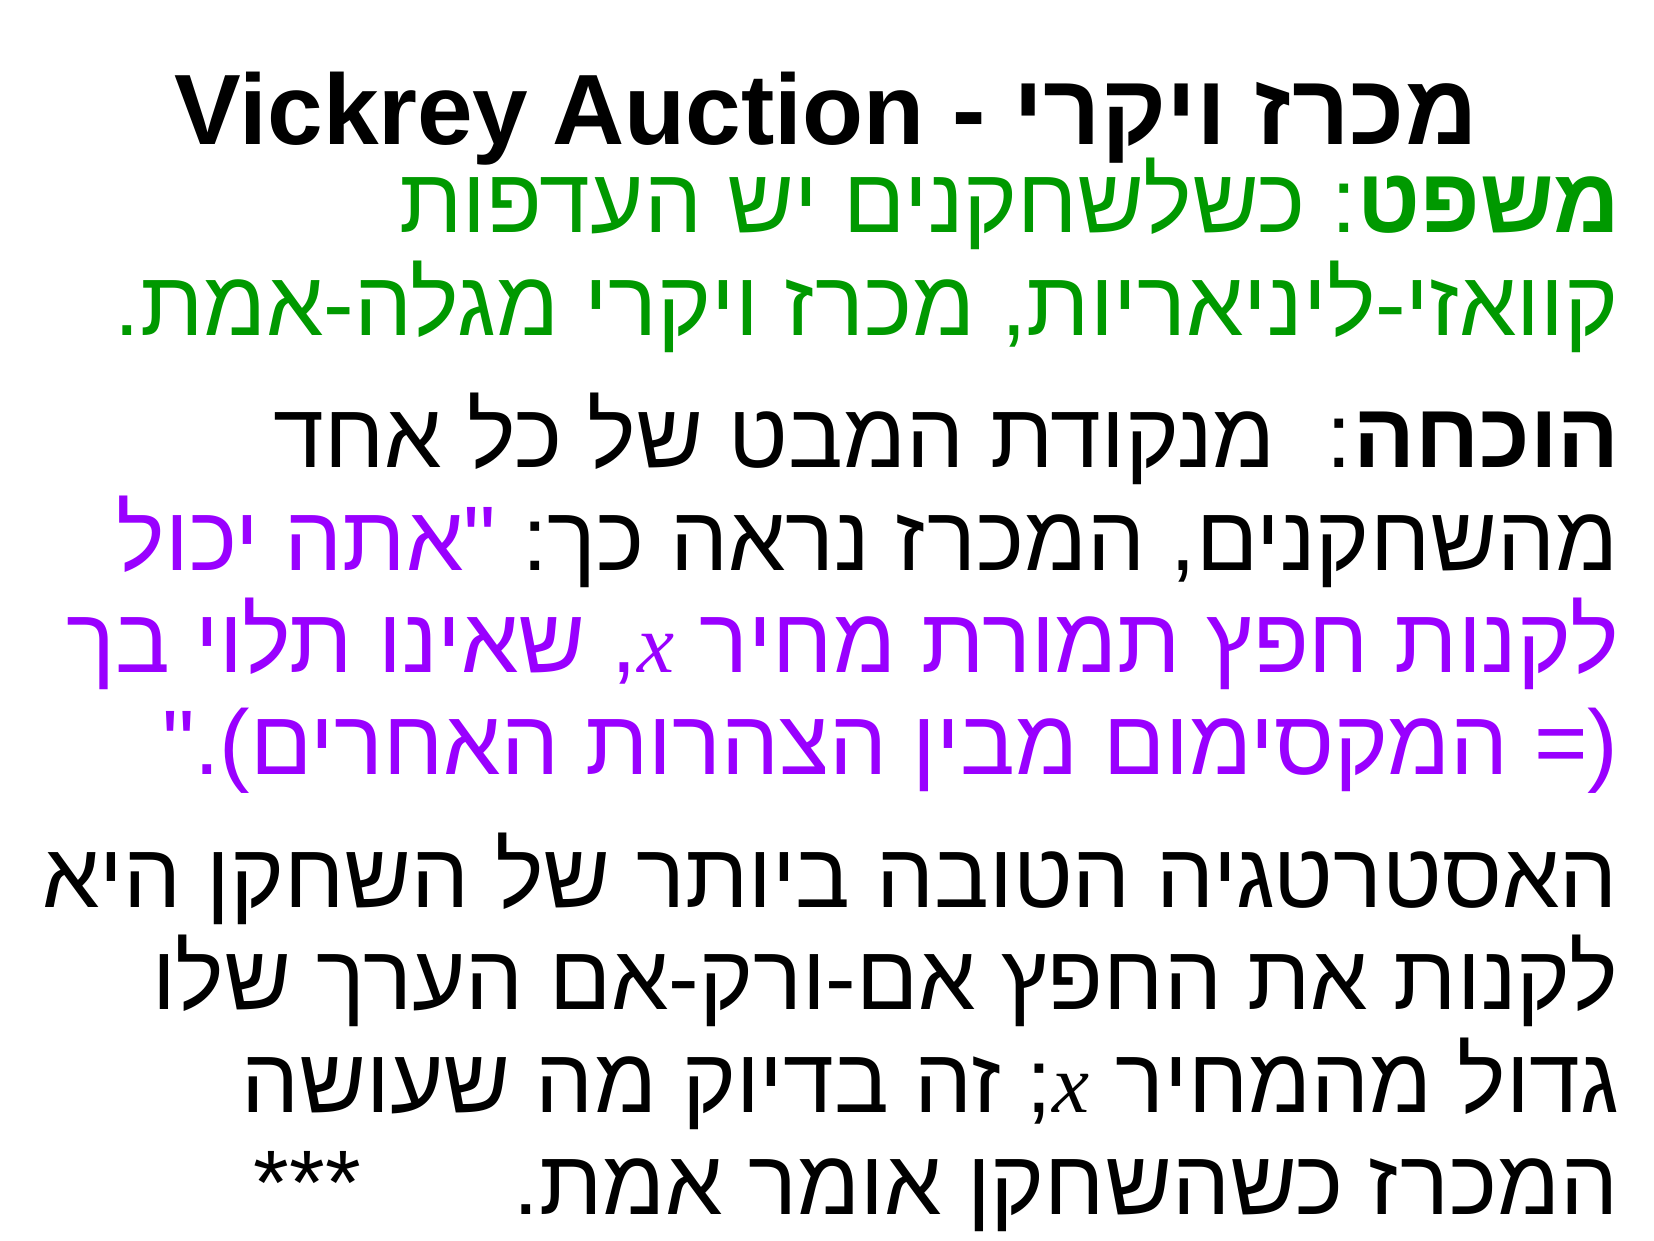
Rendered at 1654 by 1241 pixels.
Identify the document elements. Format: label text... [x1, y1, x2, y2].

list משפט: כשלשחקנים יש העדפות קוואזי-ליניאריות, מכרז ויקרי מגלה-אמת. הוכחה: מנקודת המבט של כל אחד מהשחקנים, המכרז נראה כך: "אתה יכול לקנות חפץ תמורת מחיר x, שאינו תלוי בך (= המקסימום מבין הצהרות האחרים)." האסטרטגיה הטובה ביותר של השחקן היא לקנות את החפץ אם-ורק-אם הערך שלו גדול מהמחיר x; זה בדיוק מה שעושה המכרז כשהשחקן אומר אמת. *** [30, 229, 1621, 1241]
title מכרז ויקרי - Vickrey Auction [0, 0, 1654, 229]
chart [693, 627, 812, 687]
